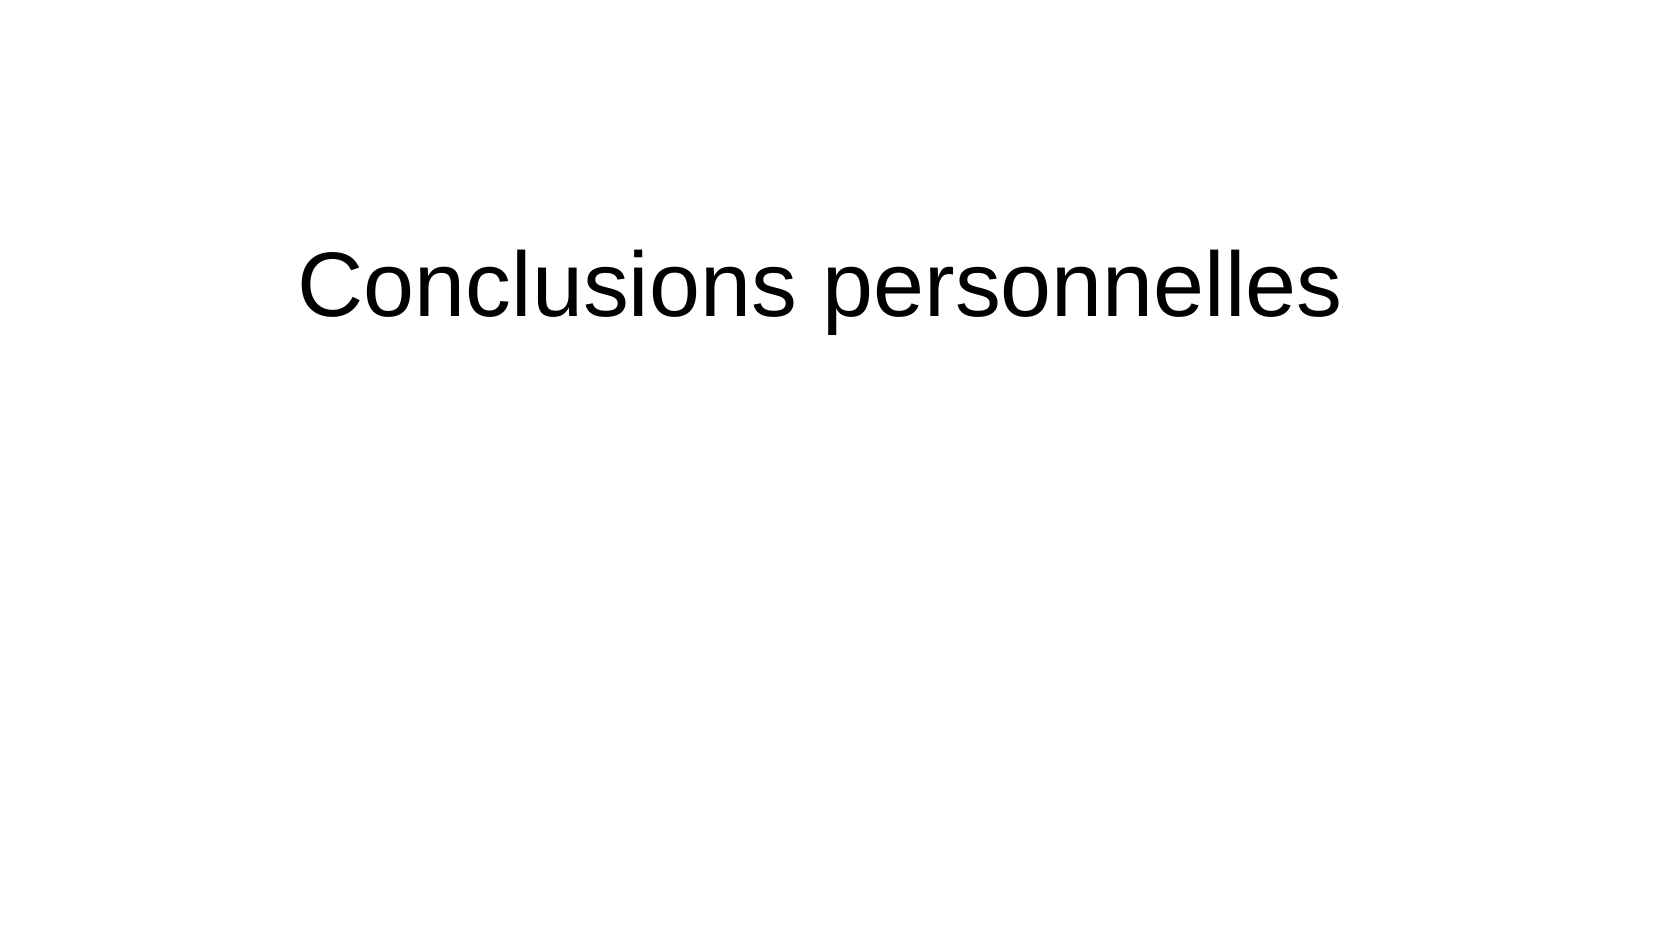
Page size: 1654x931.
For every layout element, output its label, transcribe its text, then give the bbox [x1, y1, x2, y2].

title Conclusions personnelles [76, 206, 1565, 362]
